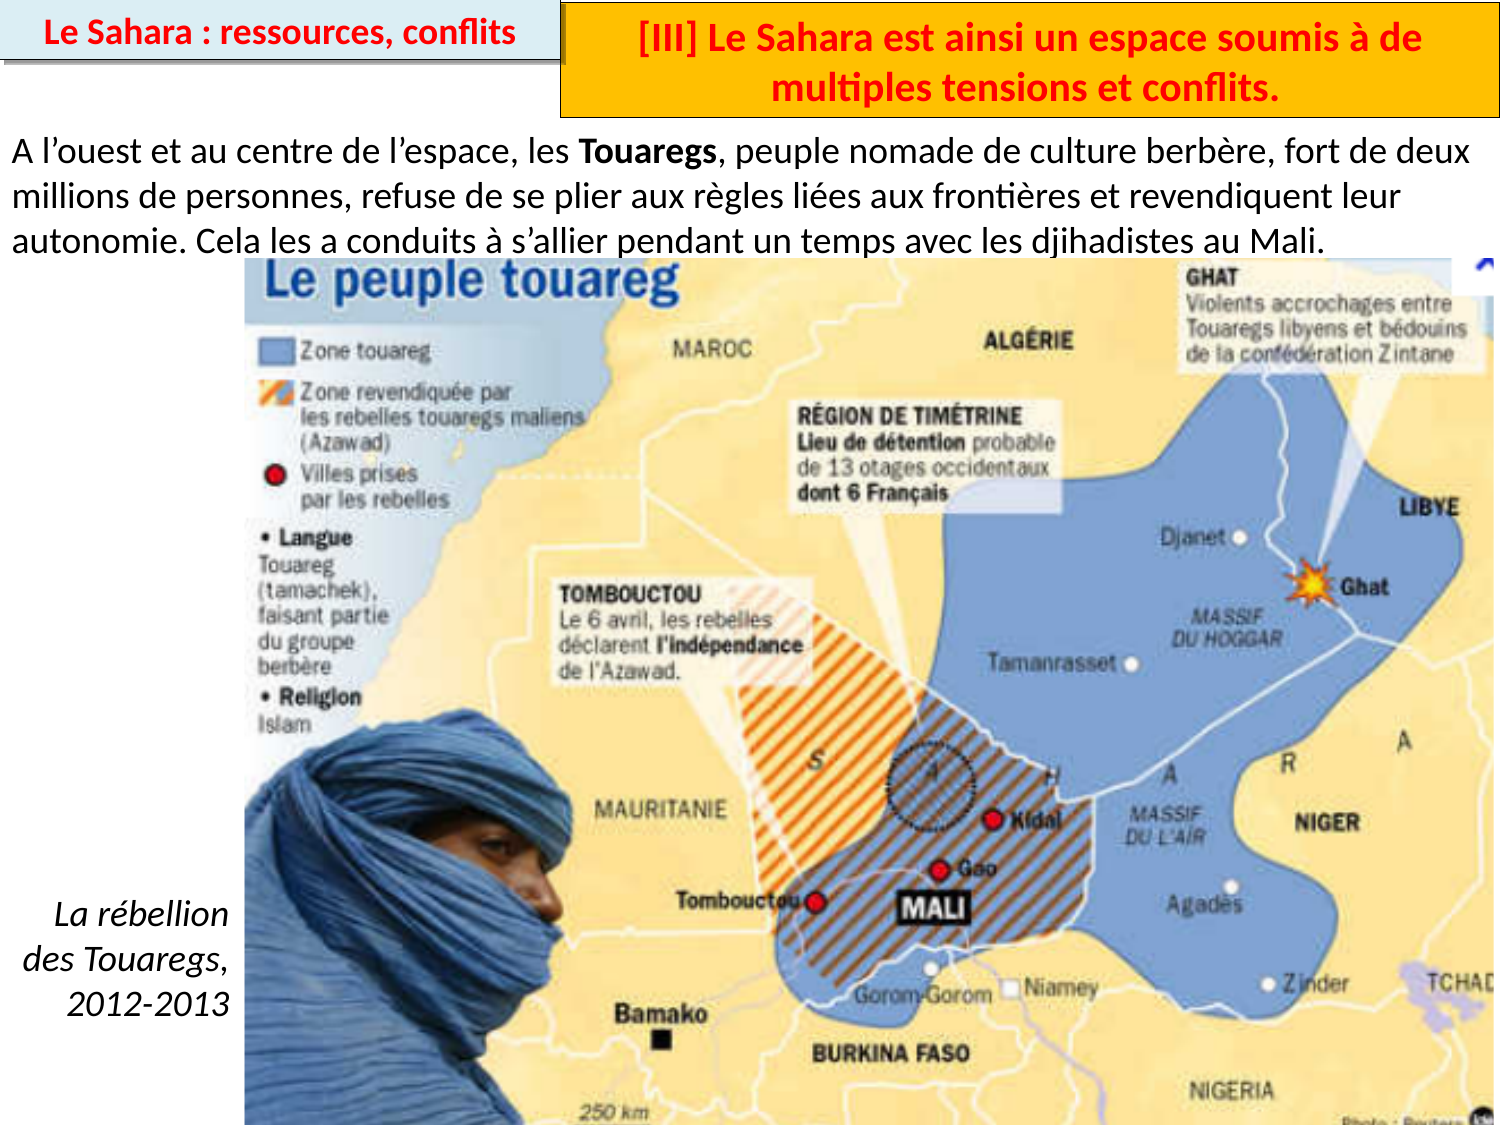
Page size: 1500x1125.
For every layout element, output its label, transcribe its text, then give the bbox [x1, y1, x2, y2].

text_box Le Sahara : ressources, conflits [0, 0, 561, 60]
picture [244, 258, 1494, 1125]
text_box La rébellion des Touaregs, 2012-2013 [0, 881, 245, 1032]
text_box A l’ouest et au centre de l’espace, les Touaregs, peuple nomade de culture berbère, fort de deux millions de personnes, refuse de se plier aux règles liées aux frontières et revendiquent leur autonomie. Cela les a conduits à s’allier pendant un temps avec les djihadistes au Mali. [0, 118, 1497, 269]
text_box [III] Le Sahara est ainsi un espace soumis à de multiples tensions et conflits. [560, 2, 1500, 118]
